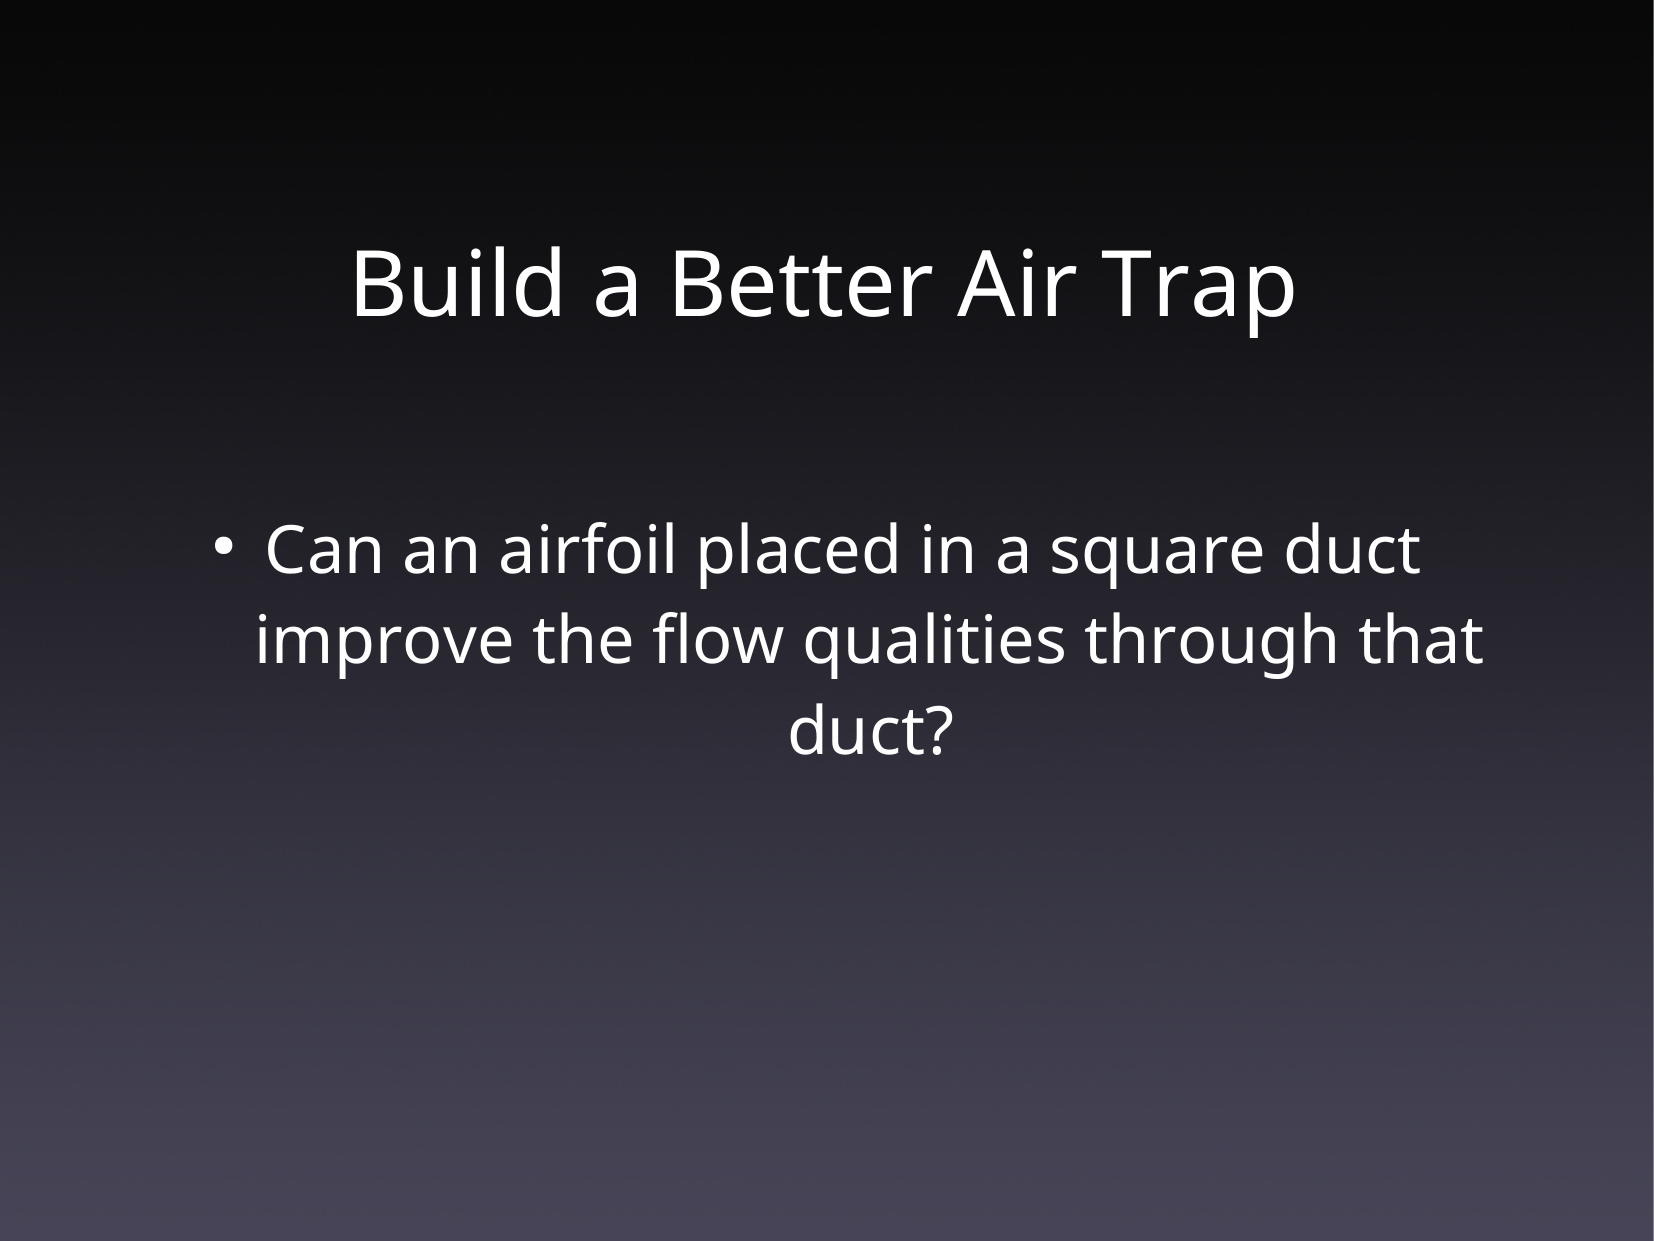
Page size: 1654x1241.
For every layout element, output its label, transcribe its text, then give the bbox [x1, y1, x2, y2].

title Build a Better Air Trap [118, 177, 1531, 385]
list Can an airfoil placed in a square duct improve the flow qualities through that duct? [93, 501, 1506, 861]
picture [0, 0, 1654, 1241]
